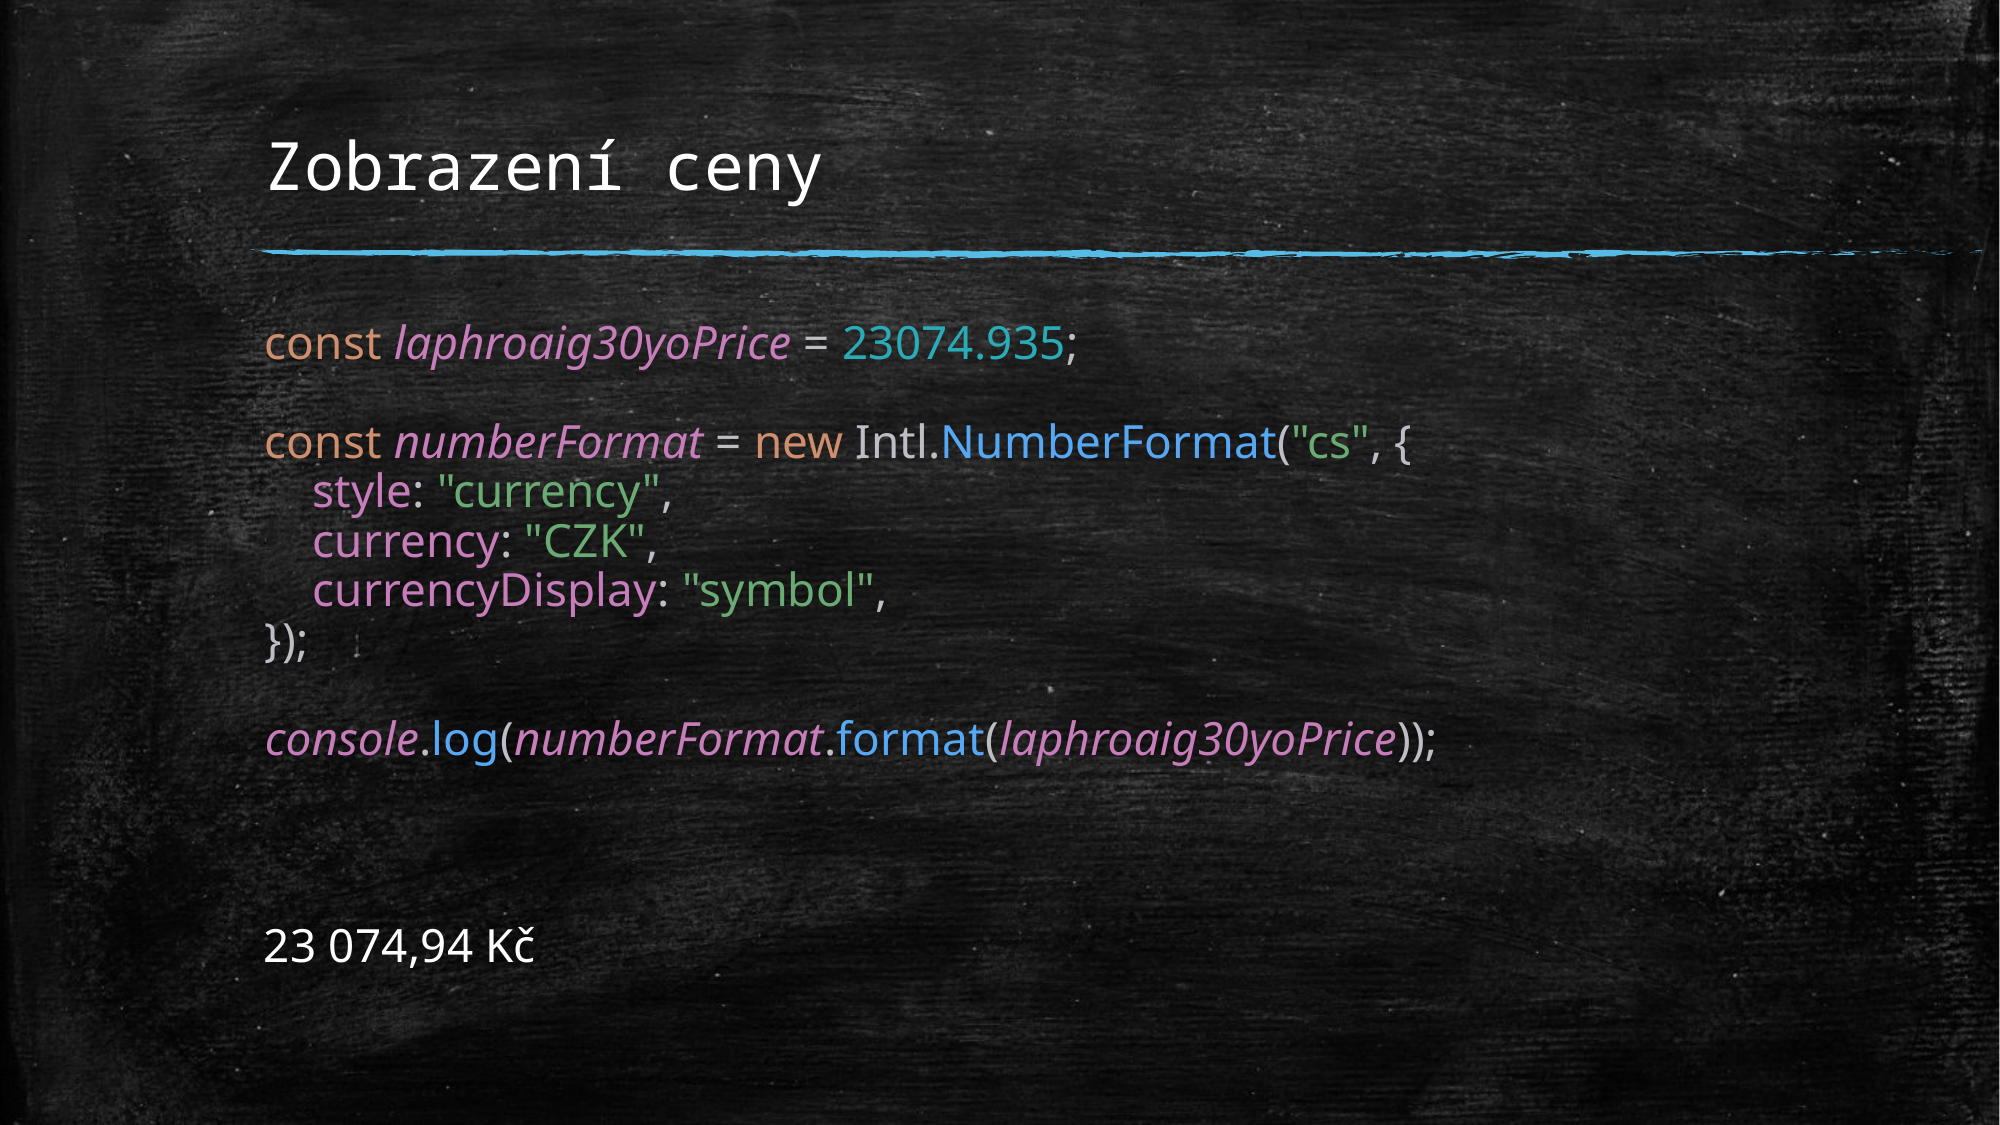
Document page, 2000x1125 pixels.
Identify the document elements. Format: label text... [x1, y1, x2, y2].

title Zobrazení ceny [249, 45, 1750, 213]
picture [0, 0, 2000, 1125]
list const laphroaig30yoPrice = 23074.935; const numberFormat = new Intl.NumberFormat("cs", { style: "currency", currency: "CZK", currencyDisplay: "symbol", }); console.log(numberFormat.format(laphroaig30yoPrice)); [249, 312, 1750, 913]
list 23 074,94 Kč [248, 915, 1749, 1066]
